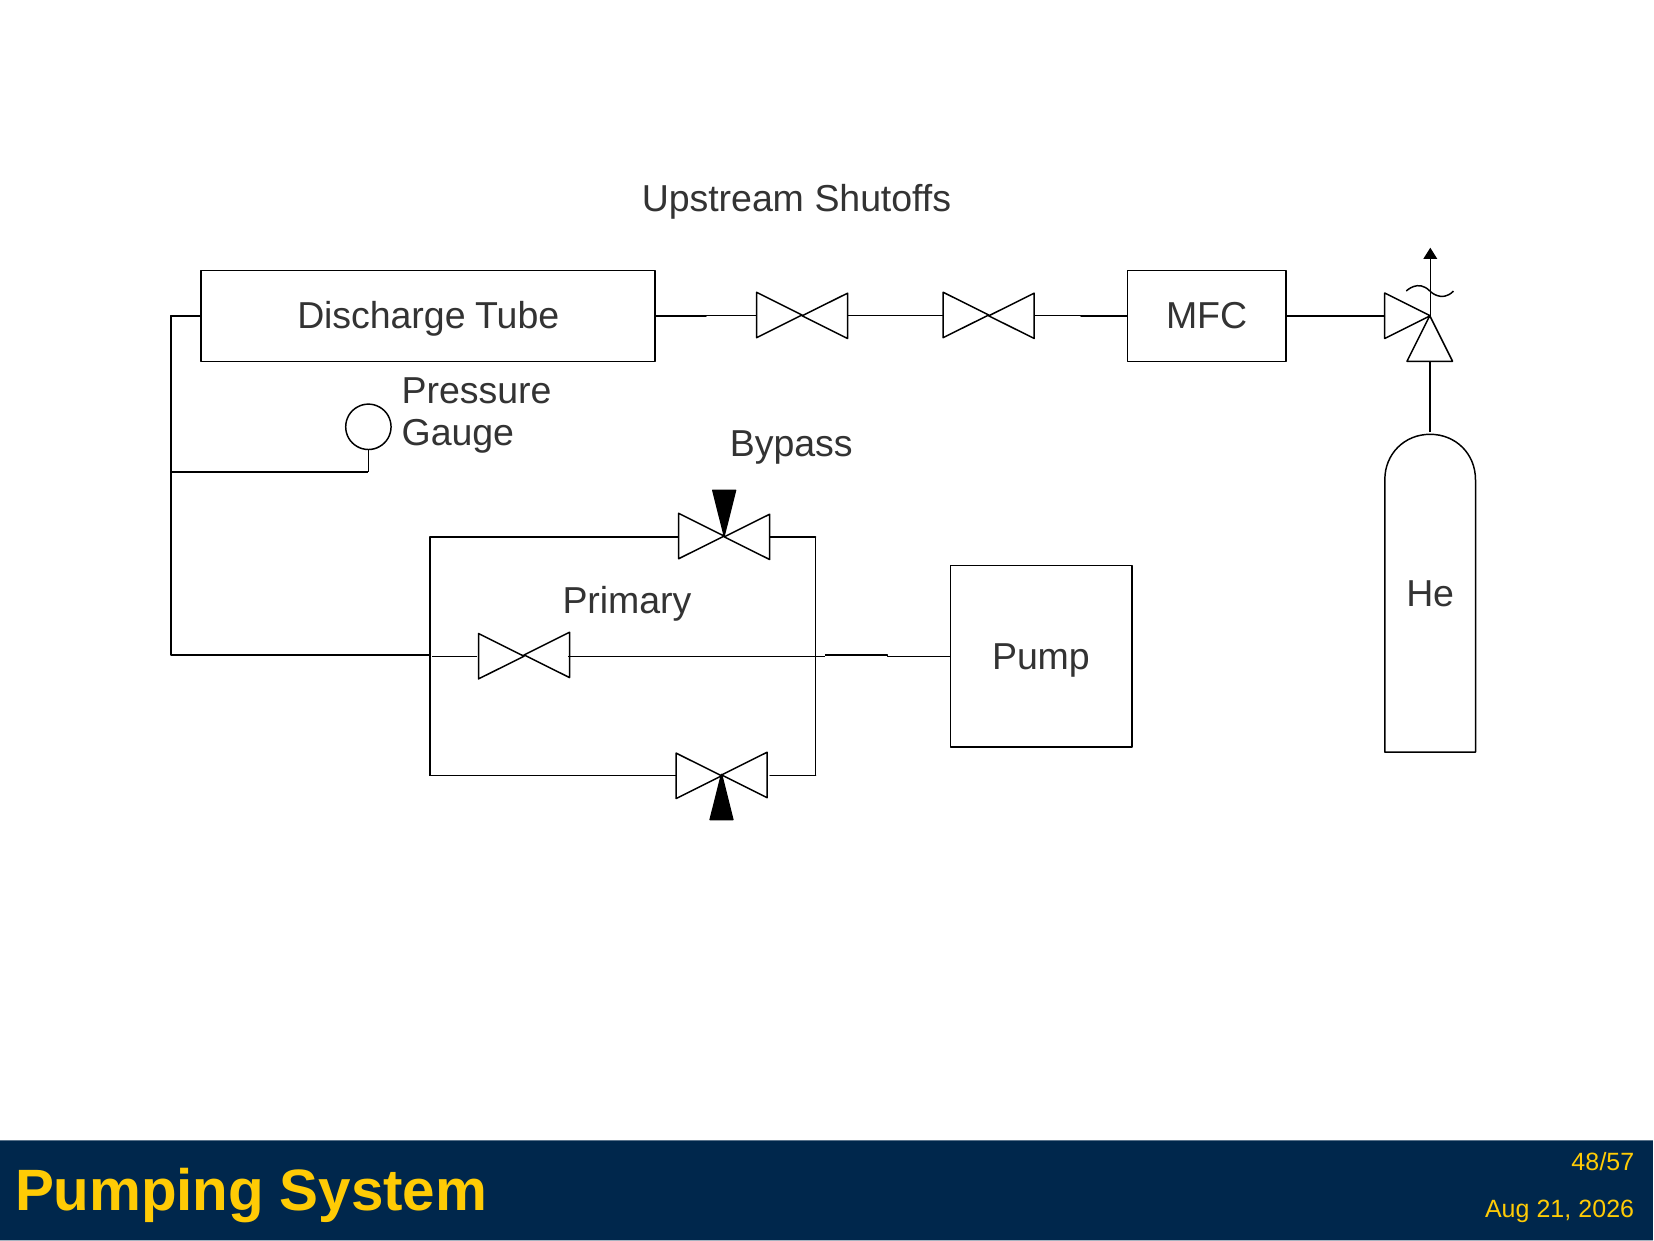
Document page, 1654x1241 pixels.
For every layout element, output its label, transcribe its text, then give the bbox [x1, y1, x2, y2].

text_box Pump [950, 565, 1132, 748]
text_box Upstream Shutoffs [627, 169, 1154, 287]
text_box [345, 404, 386, 450]
text_box [943, 292, 1035, 339]
text_box Pressure Gauge [386, 362, 630, 533]
text_box [478, 633, 547, 679]
text_box Discharge Tube [201, 270, 656, 362]
text_box [678, 513, 770, 560]
text_box [756, 292, 848, 339]
text_box [676, 752, 768, 820]
title Pumping System [14, 1140, 1380, 1241]
text_box [1384, 292, 1453, 362]
text_box Primary [547, 571, 815, 689]
text_box He [1384, 434, 1476, 753]
text_box Bypass [715, 415, 962, 533]
text_box MFC [1127, 270, 1287, 362]
